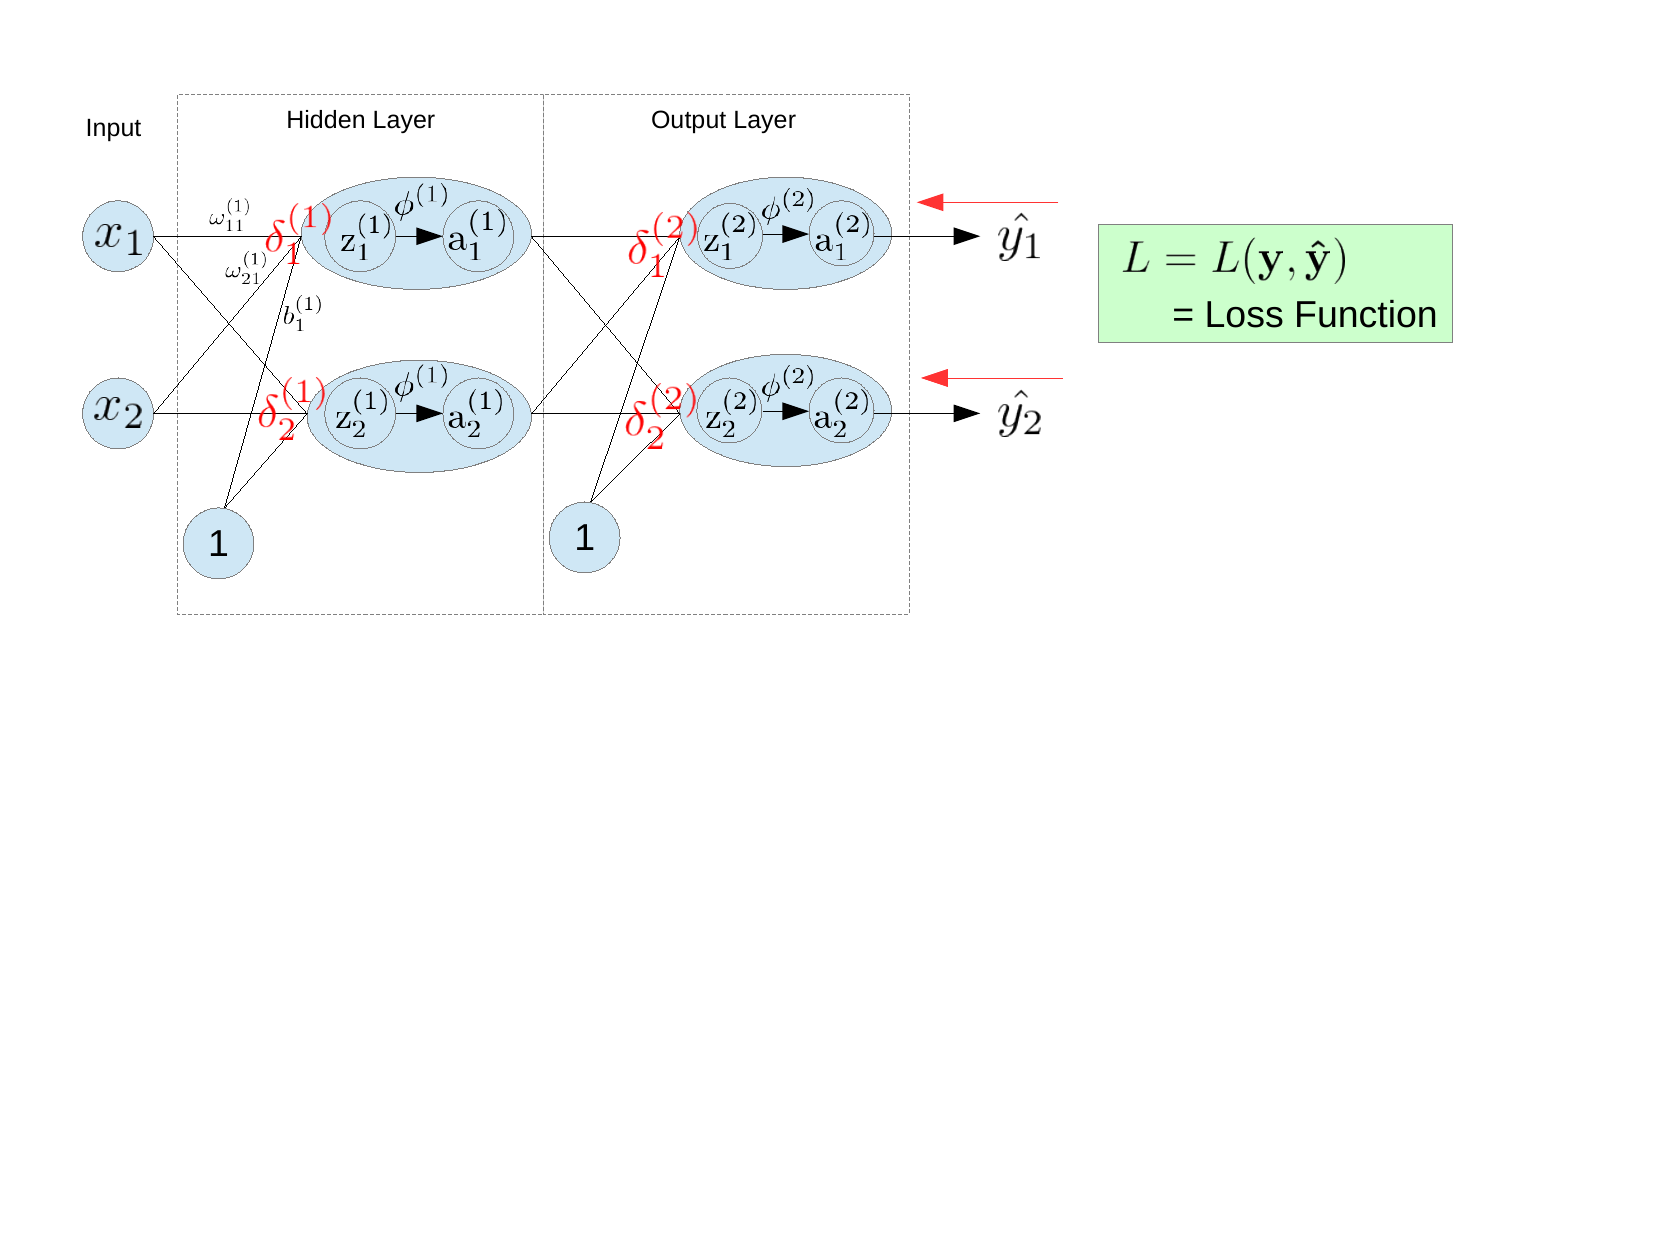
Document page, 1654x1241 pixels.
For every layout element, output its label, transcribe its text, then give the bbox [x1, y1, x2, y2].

picture [704, 212, 755, 260]
text_box Hidden Layer [271, 98, 451, 142]
text_box Output Layer [636, 98, 811, 142]
picture [762, 188, 813, 225]
text_box 1 [183, 507, 254, 579]
picture [395, 183, 447, 221]
picture [95, 224, 142, 255]
text_box 1 [549, 501, 621, 573]
picture [225, 203, 331, 284]
picture [283, 295, 321, 331]
picture [258, 377, 325, 440]
text_box Input [70, 106, 157, 150]
text_box [59, 35, 1501, 686]
picture [94, 397, 142, 428]
picture [815, 212, 869, 260]
picture [448, 389, 502, 438]
picture [628, 212, 697, 277]
picture [448, 209, 505, 260]
picture [336, 389, 387, 438]
picture [341, 213, 390, 260]
text_box = Loss Function [1147, 285, 1453, 343]
picture [209, 198, 249, 231]
picture [998, 389, 1041, 438]
picture [762, 365, 813, 402]
picture [1122, 237, 1345, 284]
picture [998, 212, 1040, 261]
picture [395, 364, 447, 402]
picture [625, 383, 696, 449]
picture [814, 389, 868, 438]
picture [706, 389, 756, 438]
